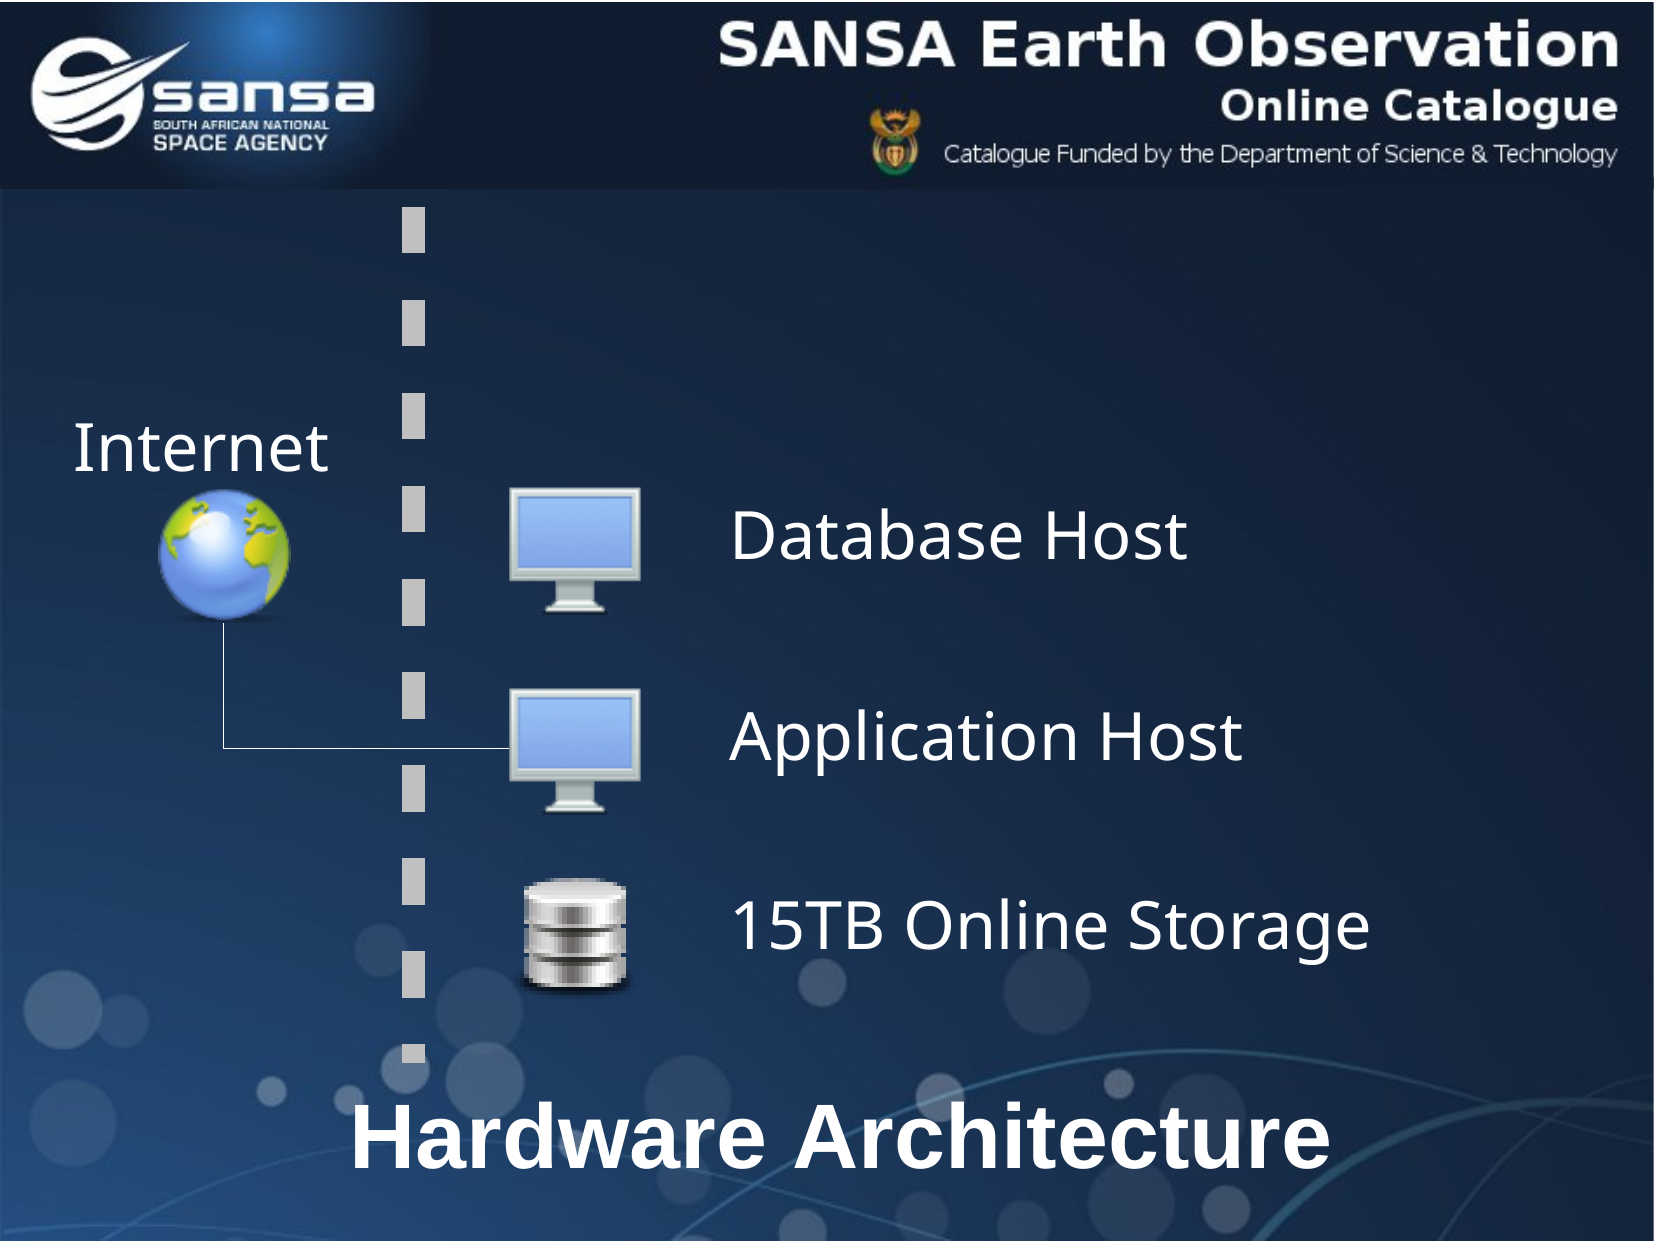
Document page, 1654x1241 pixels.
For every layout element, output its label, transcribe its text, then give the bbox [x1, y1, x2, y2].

text_box Database Host [714, 481, 1654, 591]
text_box Application Host [714, 681, 1654, 791]
title Hardware Architecture [0, 1033, 1654, 1241]
text_box Internet [59, 392, 402, 502]
text_box 15TB Online Storage [714, 870, 1654, 980]
picture [0, 2, 1654, 1033]
